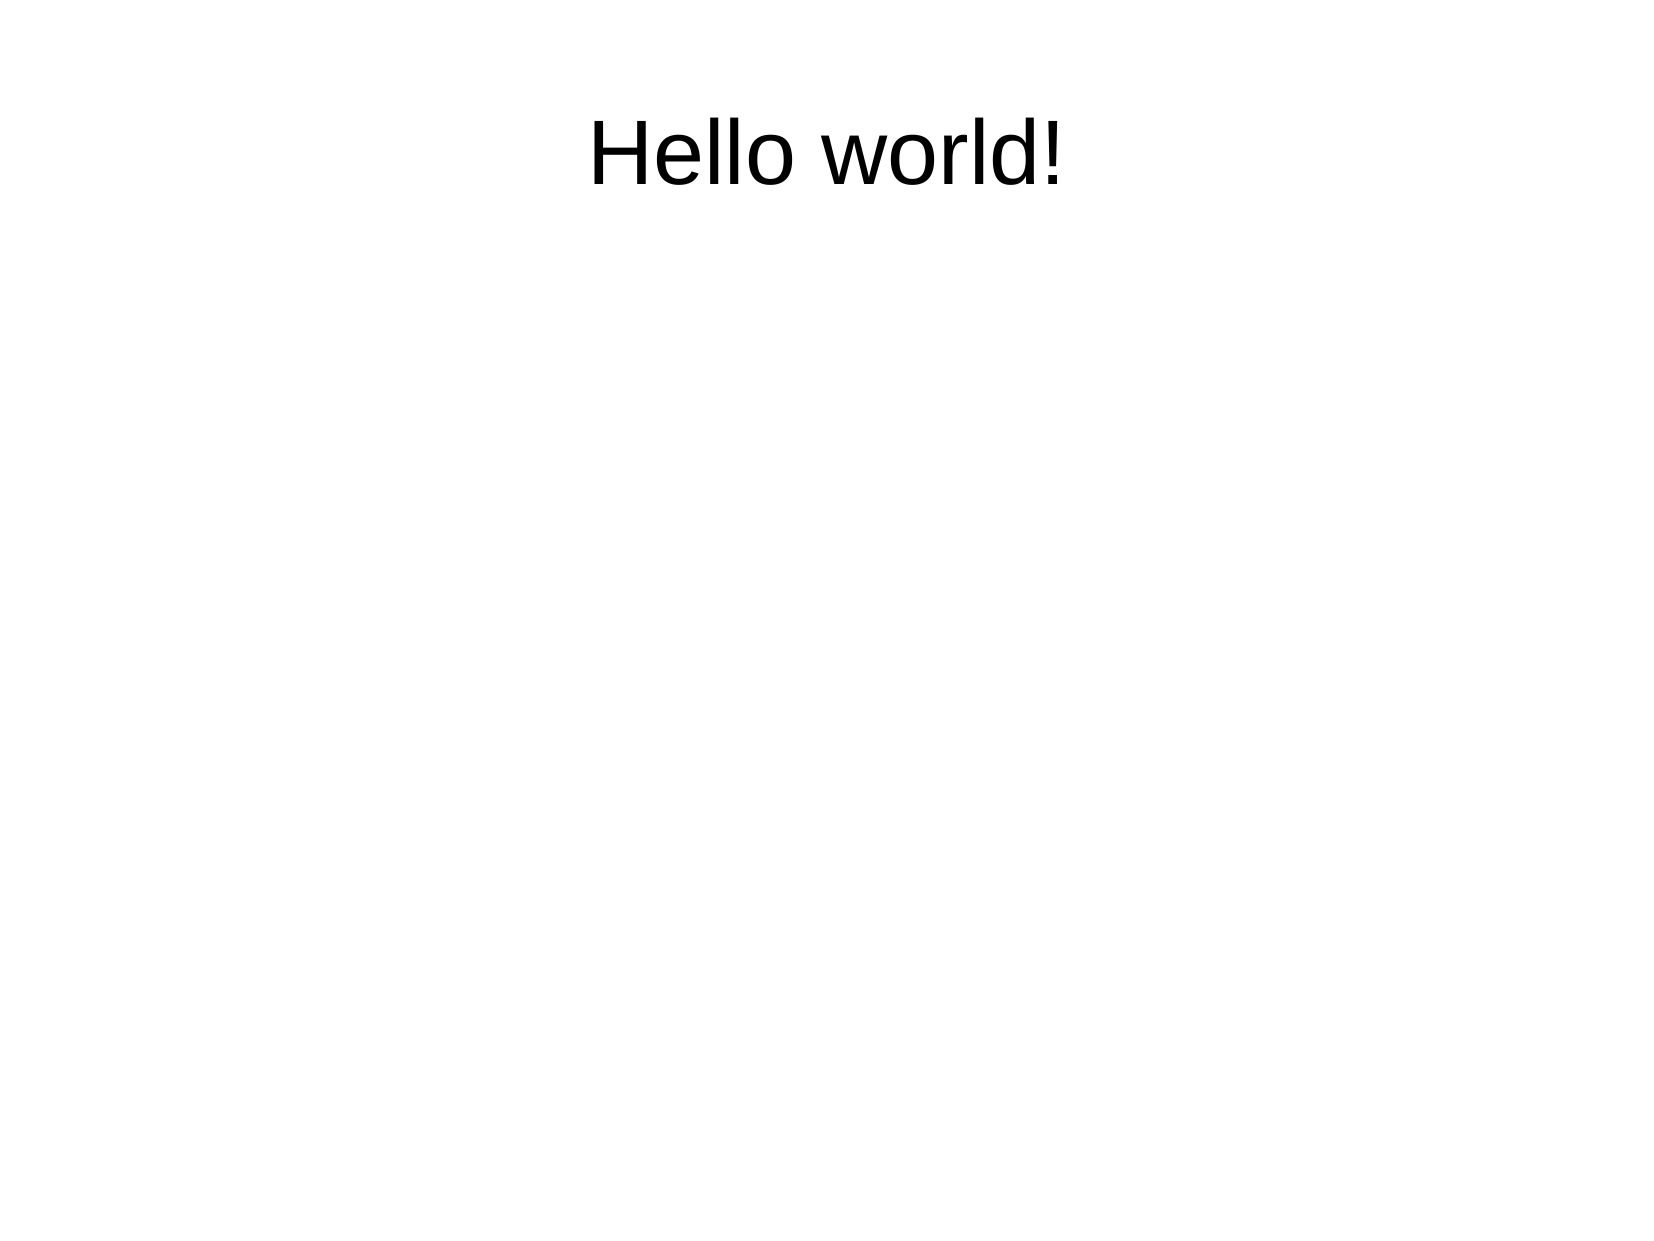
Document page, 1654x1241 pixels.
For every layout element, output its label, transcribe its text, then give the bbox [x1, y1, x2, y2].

title Hello world! [82, 49, 1571, 257]
